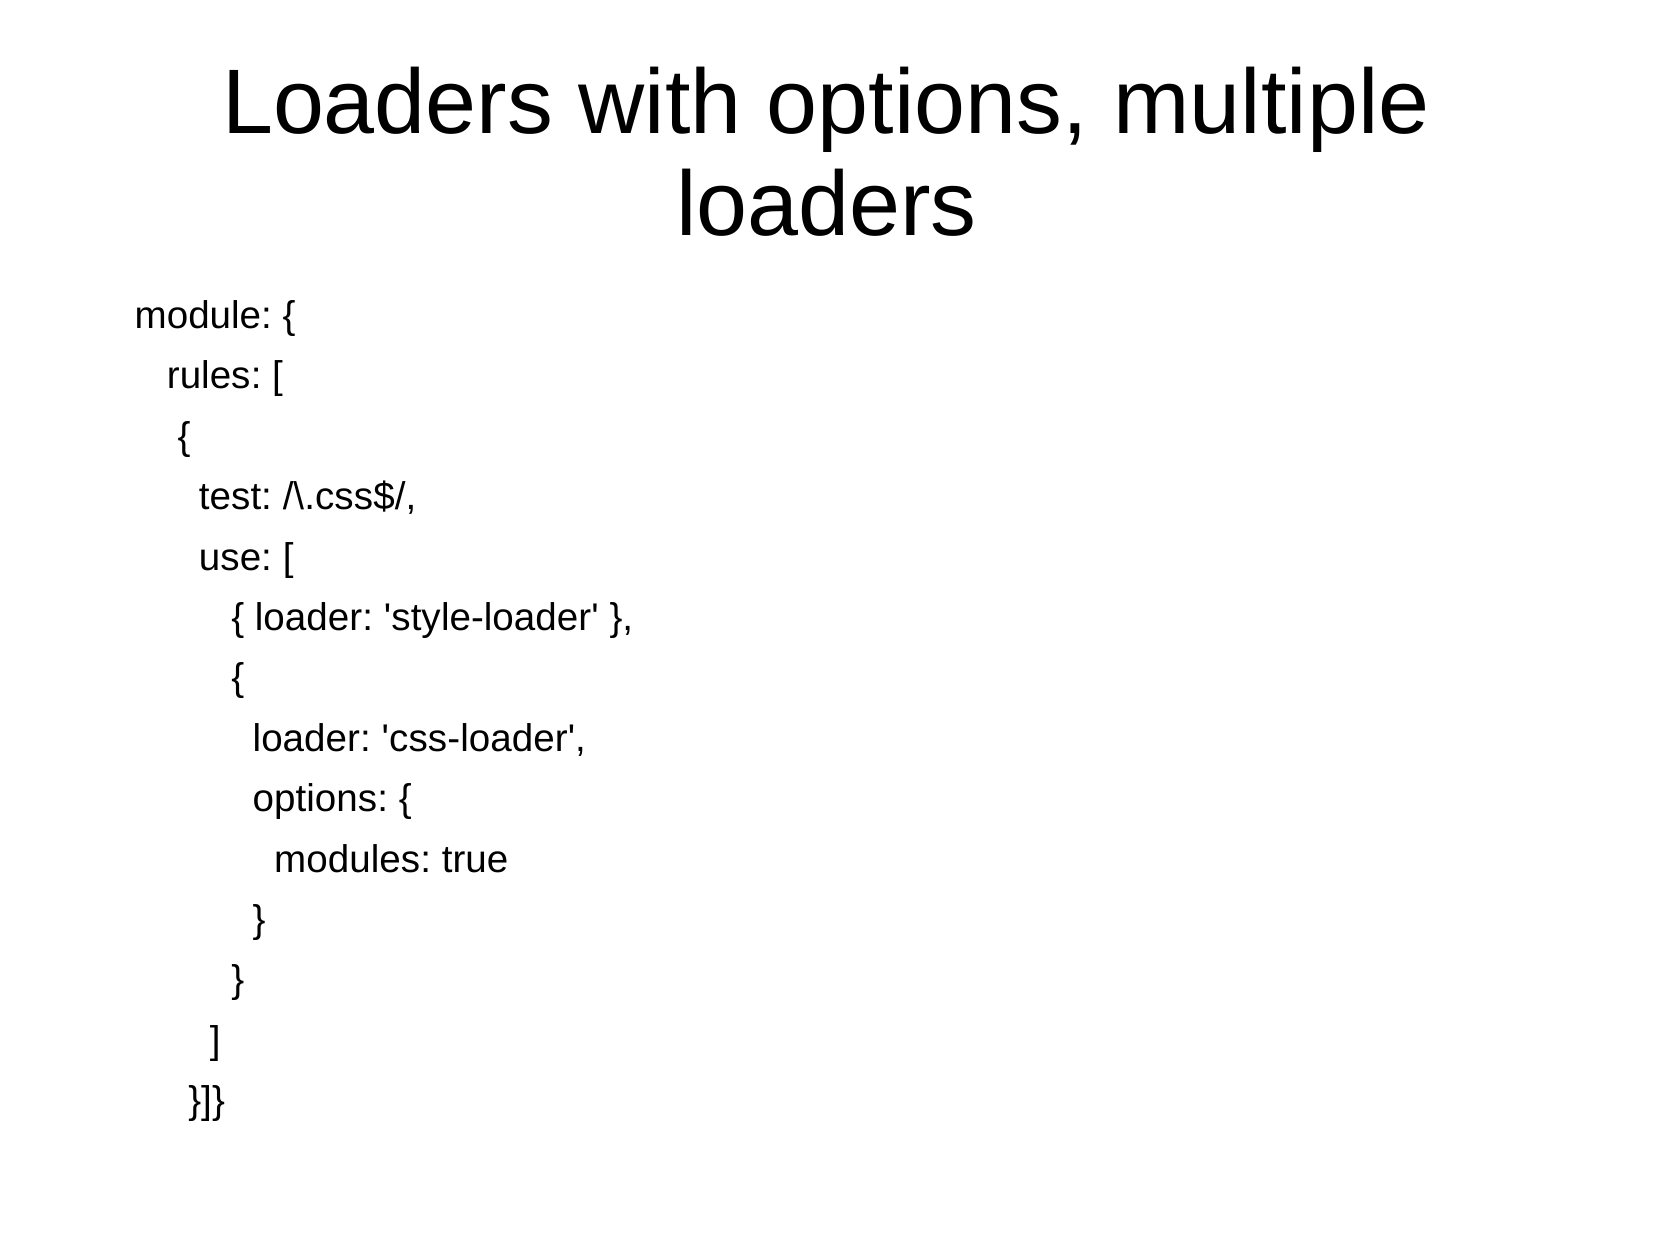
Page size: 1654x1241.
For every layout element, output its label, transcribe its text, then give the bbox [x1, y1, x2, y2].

list module: { rules: [ { test: /\.css$/, use: [ { loader: 'style-loader' }, { loader: 'css-loader', options: { modules: true } } ] }]} [82, 290, 1571, 1126]
title Loaders with options, multiple loaders [82, 49, 1571, 257]
